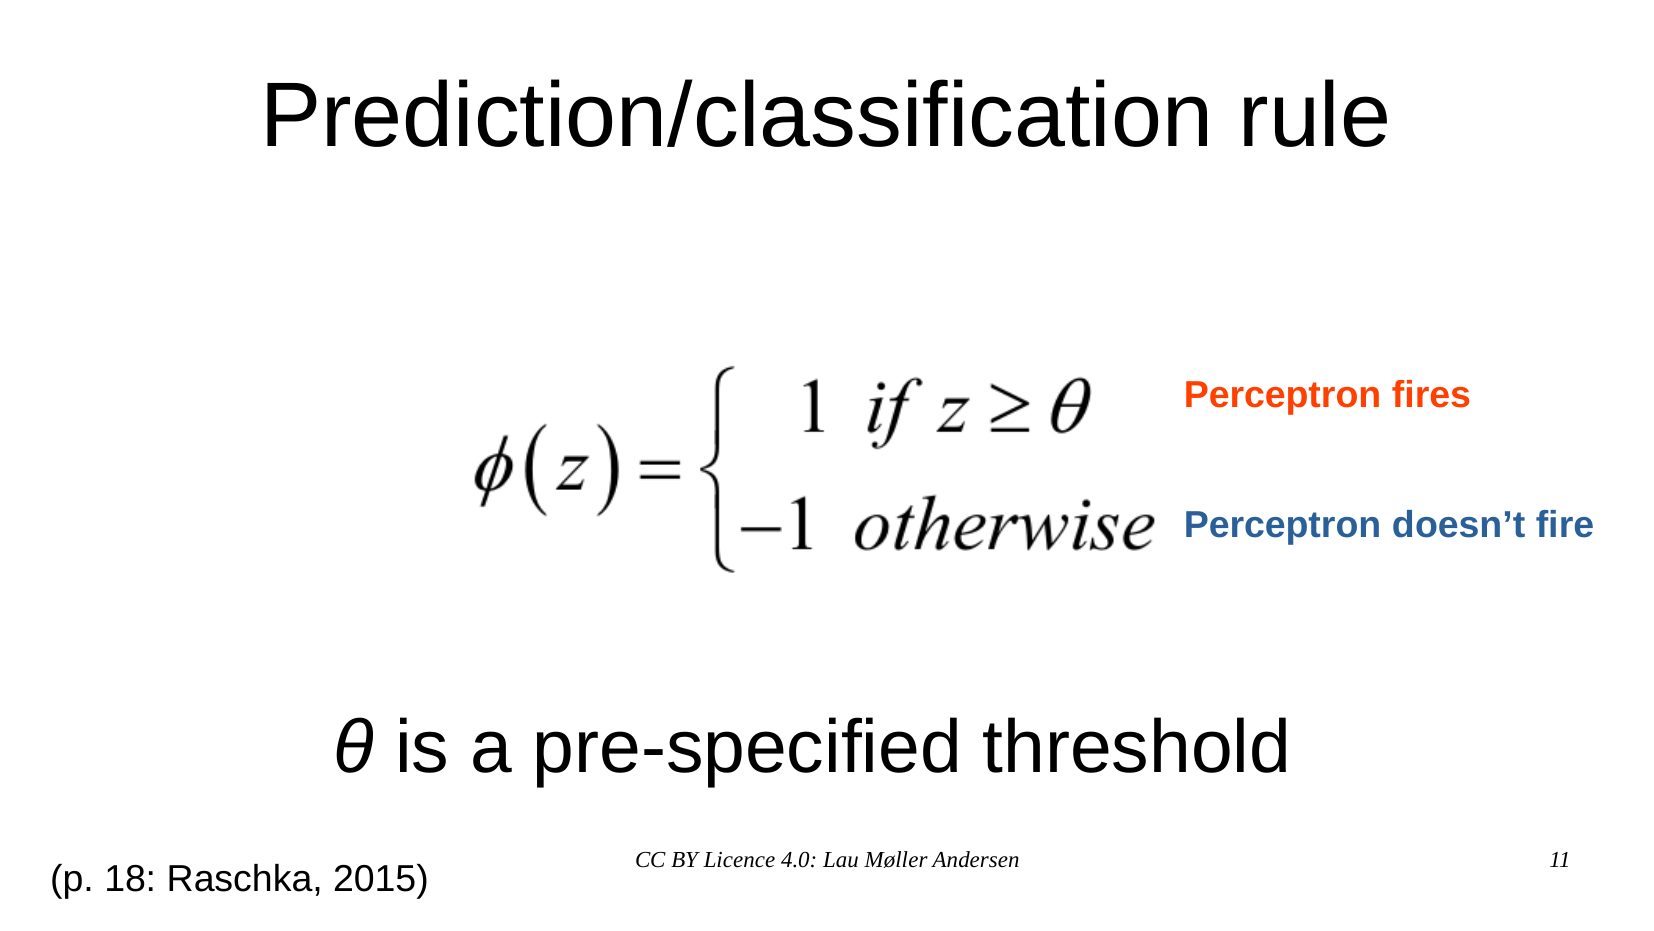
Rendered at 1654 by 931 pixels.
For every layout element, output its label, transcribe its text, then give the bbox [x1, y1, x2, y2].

picture [389, 307, 1214, 626]
text_box (p. 18: Raschka, 2015) [35, 850, 561, 908]
title Prediction/classification rule [82, 37, 1571, 193]
text_box Perceptron doesn’t fire [1169, 496, 1619, 595]
text_box θ is a pre-specified threshold [318, 696, 1430, 796]
text_box Perceptron fires [1169, 366, 1571, 423]
